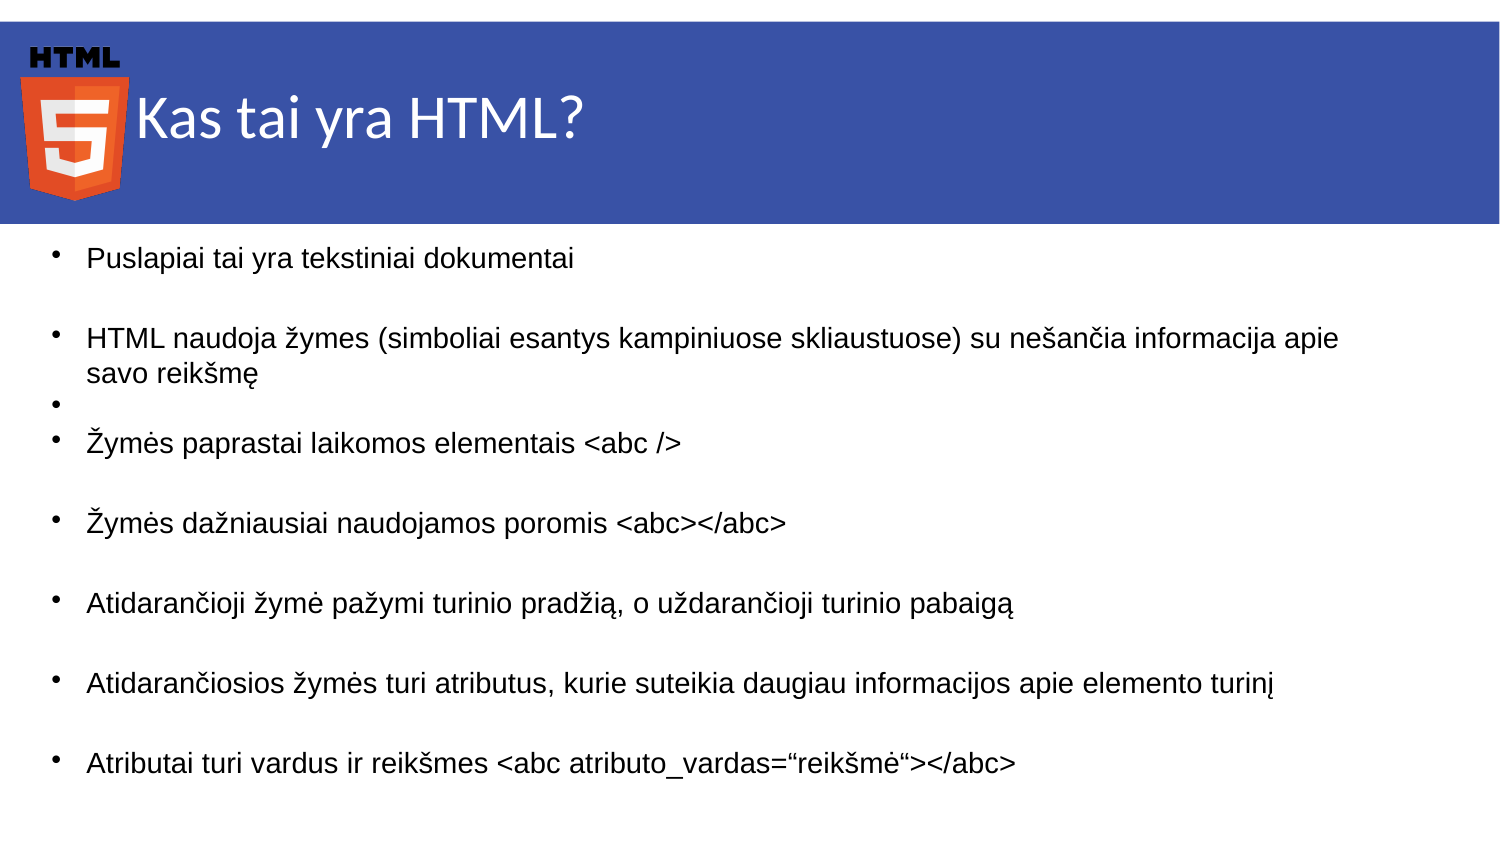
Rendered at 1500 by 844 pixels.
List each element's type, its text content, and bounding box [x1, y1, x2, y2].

text_box Kas tai yra HTML? [122, 72, 1500, 167]
text_box Puslapiai tai yra tekstiniai dokumentai HTML naudoja žymes (simboliai esantys kampiniuose skliaustuose) su nešančia informacija apie savo reikšmę Žymės paprastai laikomos elementais <abc /> Žymės dažniausiai naudojamos poromis <abc></abc> Atidarančioji žymė pažymi turinio pradžią, o uždarančioji turinio pabaigą Atidarančiosios žymės turi atributus, kurie suteikia daugiau informacijos apie elemento turinį Atributai turi vardus ir reikšmes <abc atributo_vardas=“reikšmė“></abc> [36, 224, 1389, 765]
picture [20, 46, 130, 201]
